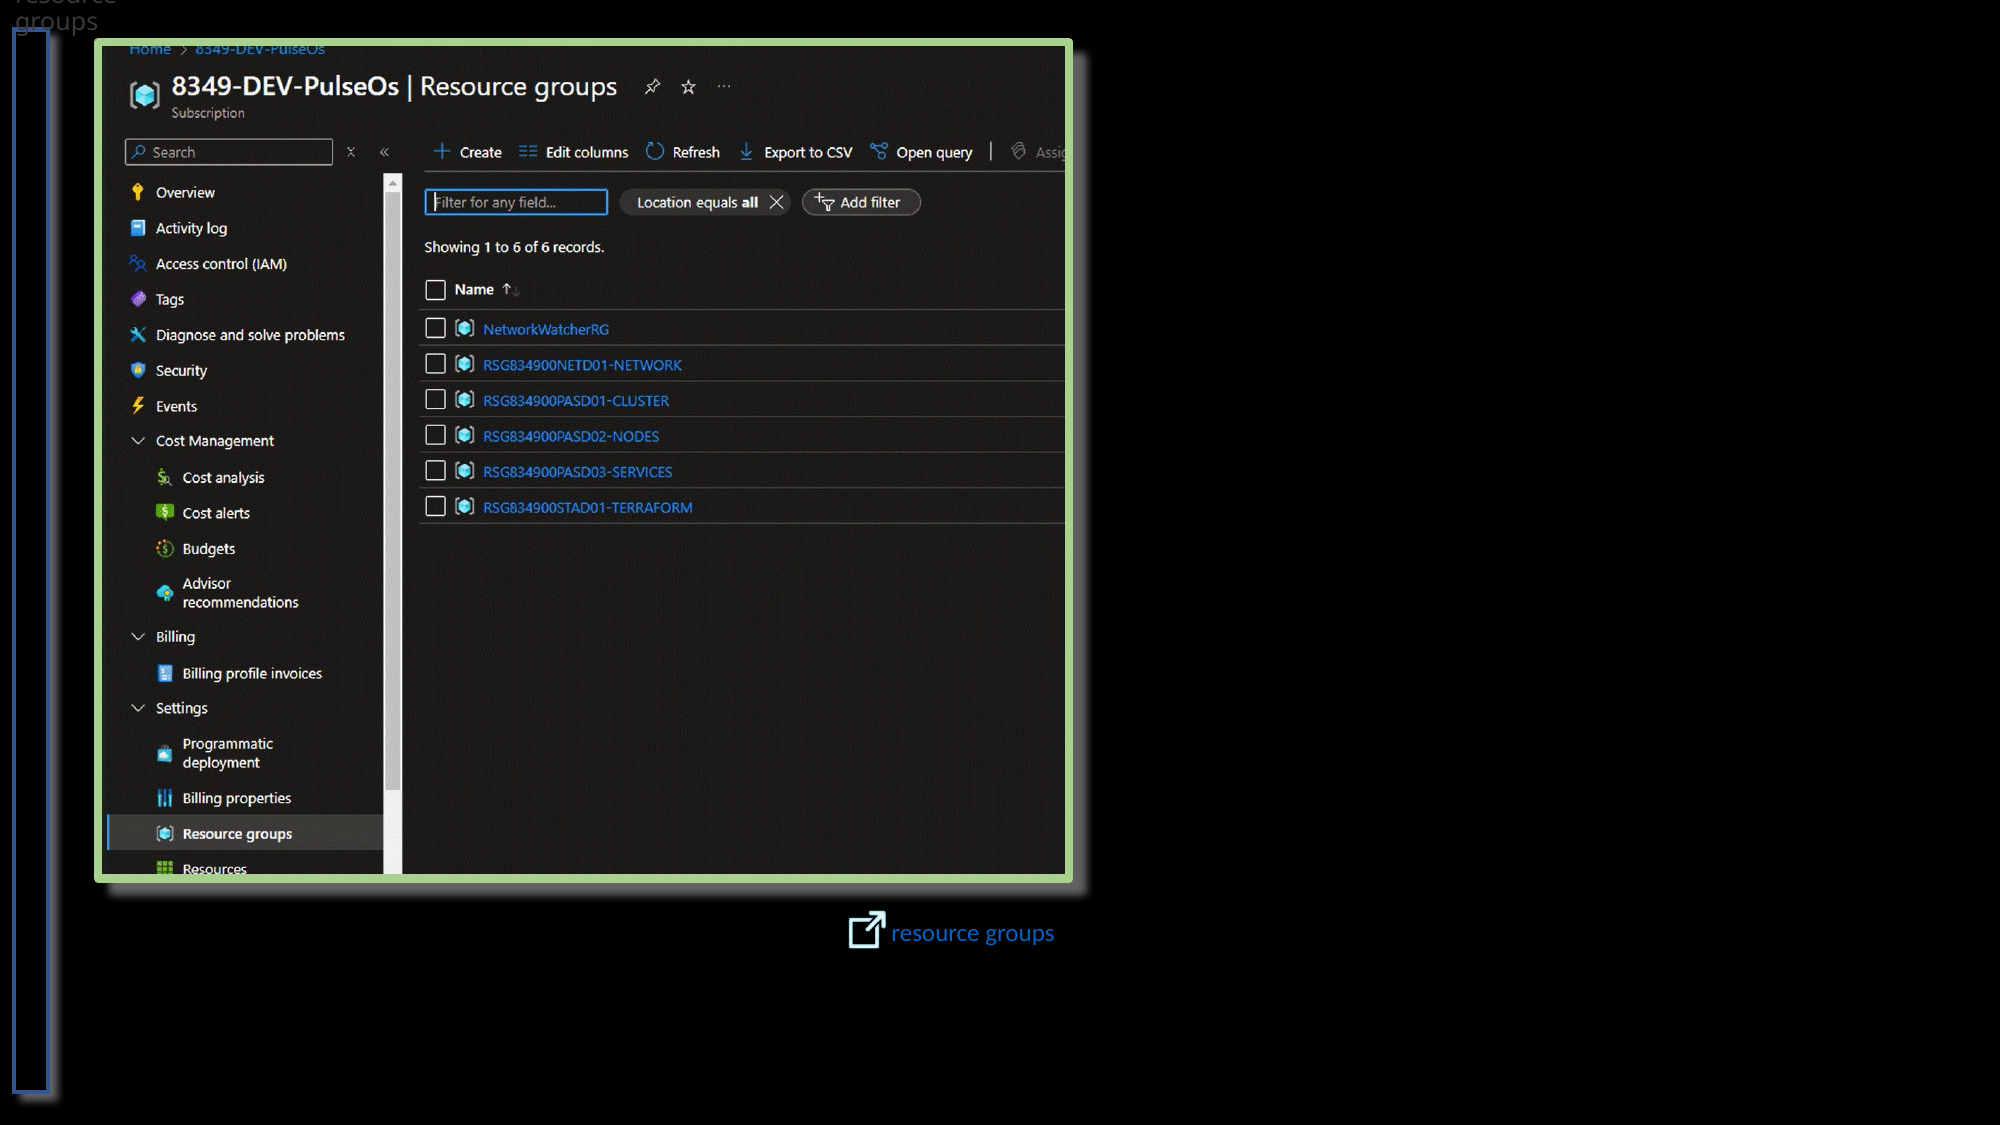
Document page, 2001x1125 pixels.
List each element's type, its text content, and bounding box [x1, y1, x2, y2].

text_box resource groups [876, 908, 1070, 954]
picture [145, 46, 1066, 875]
picture [844, 906, 890, 953]
title 3. resource groups [0, 0, 145, 1125]
